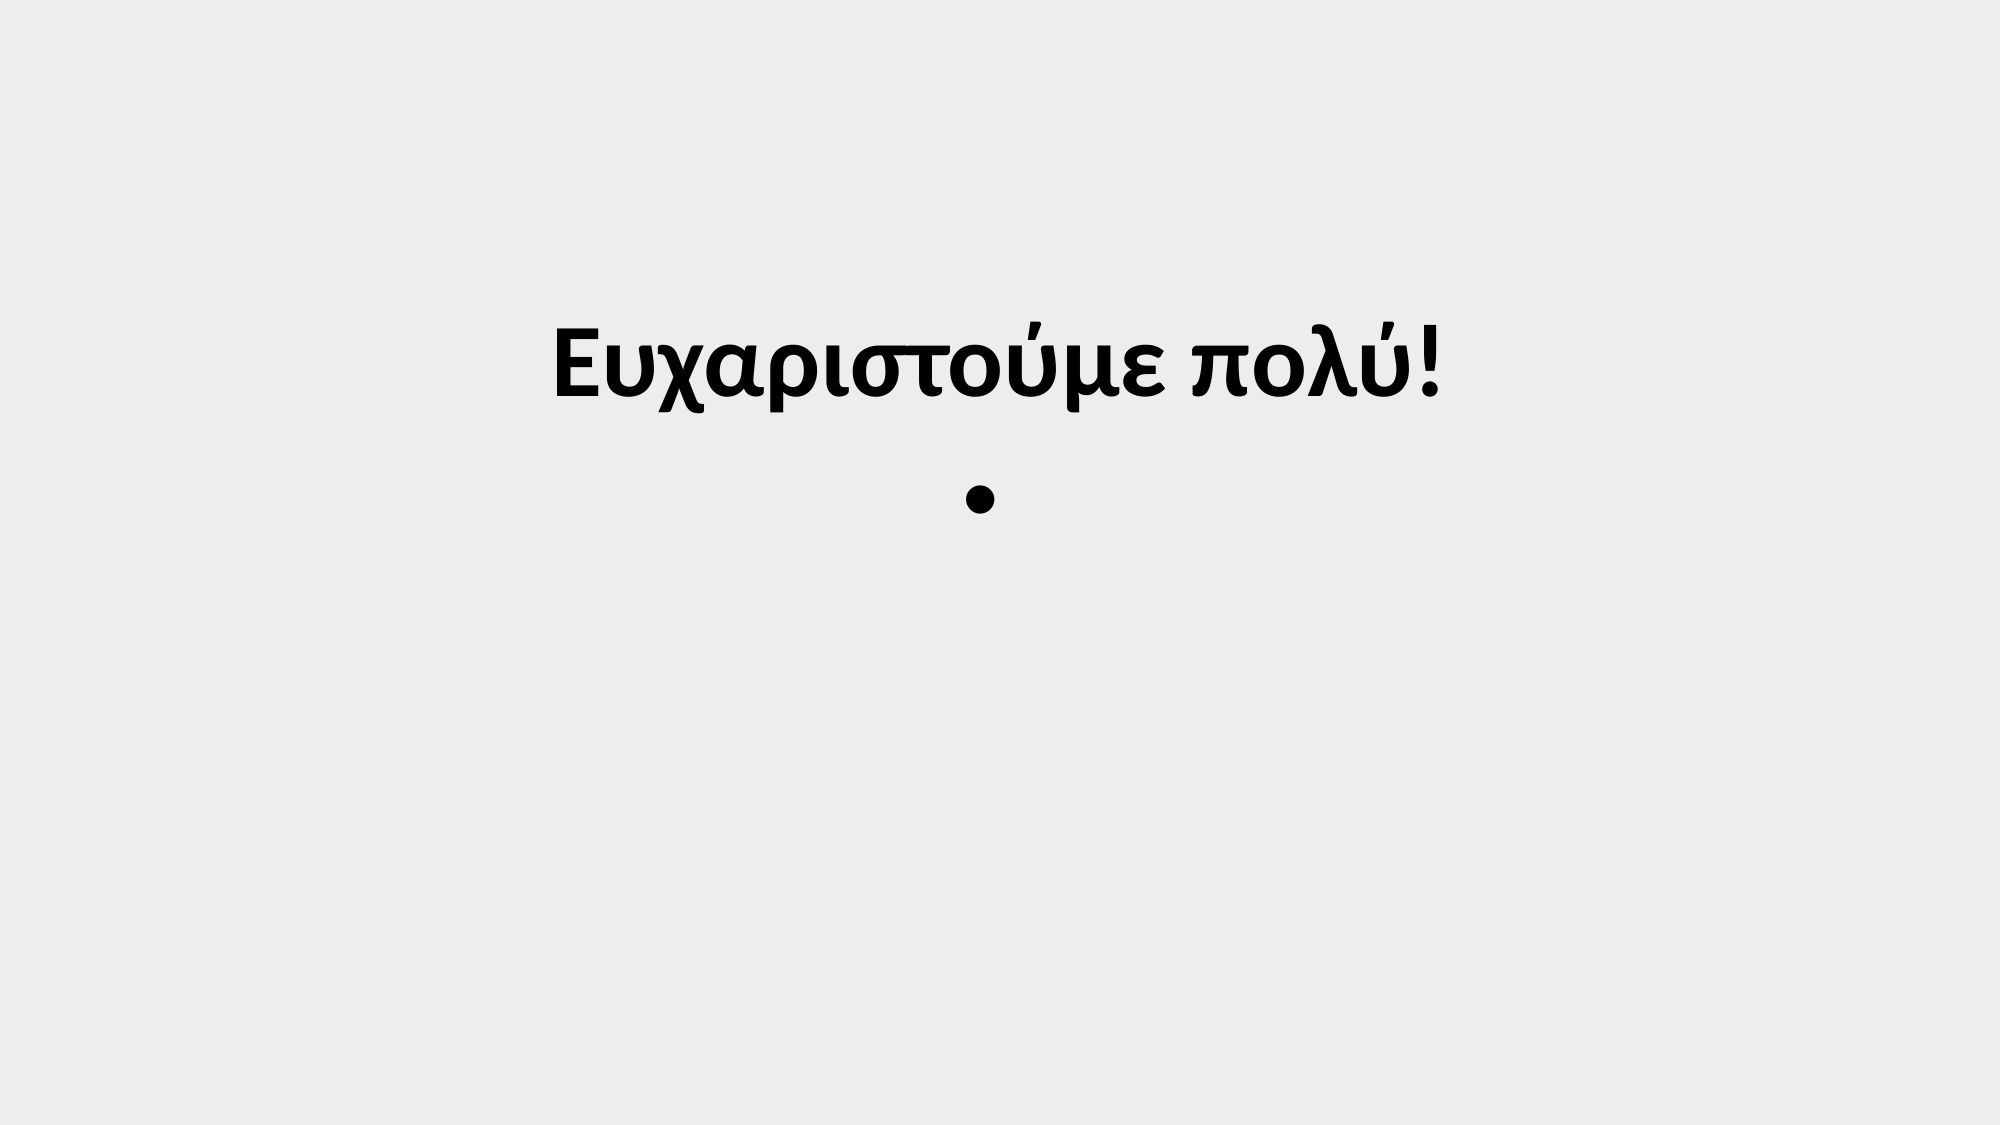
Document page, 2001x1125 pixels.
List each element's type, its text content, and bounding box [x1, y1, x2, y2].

list Ευχαριστούμε πολύ! [137, 299, 1863, 1014]
